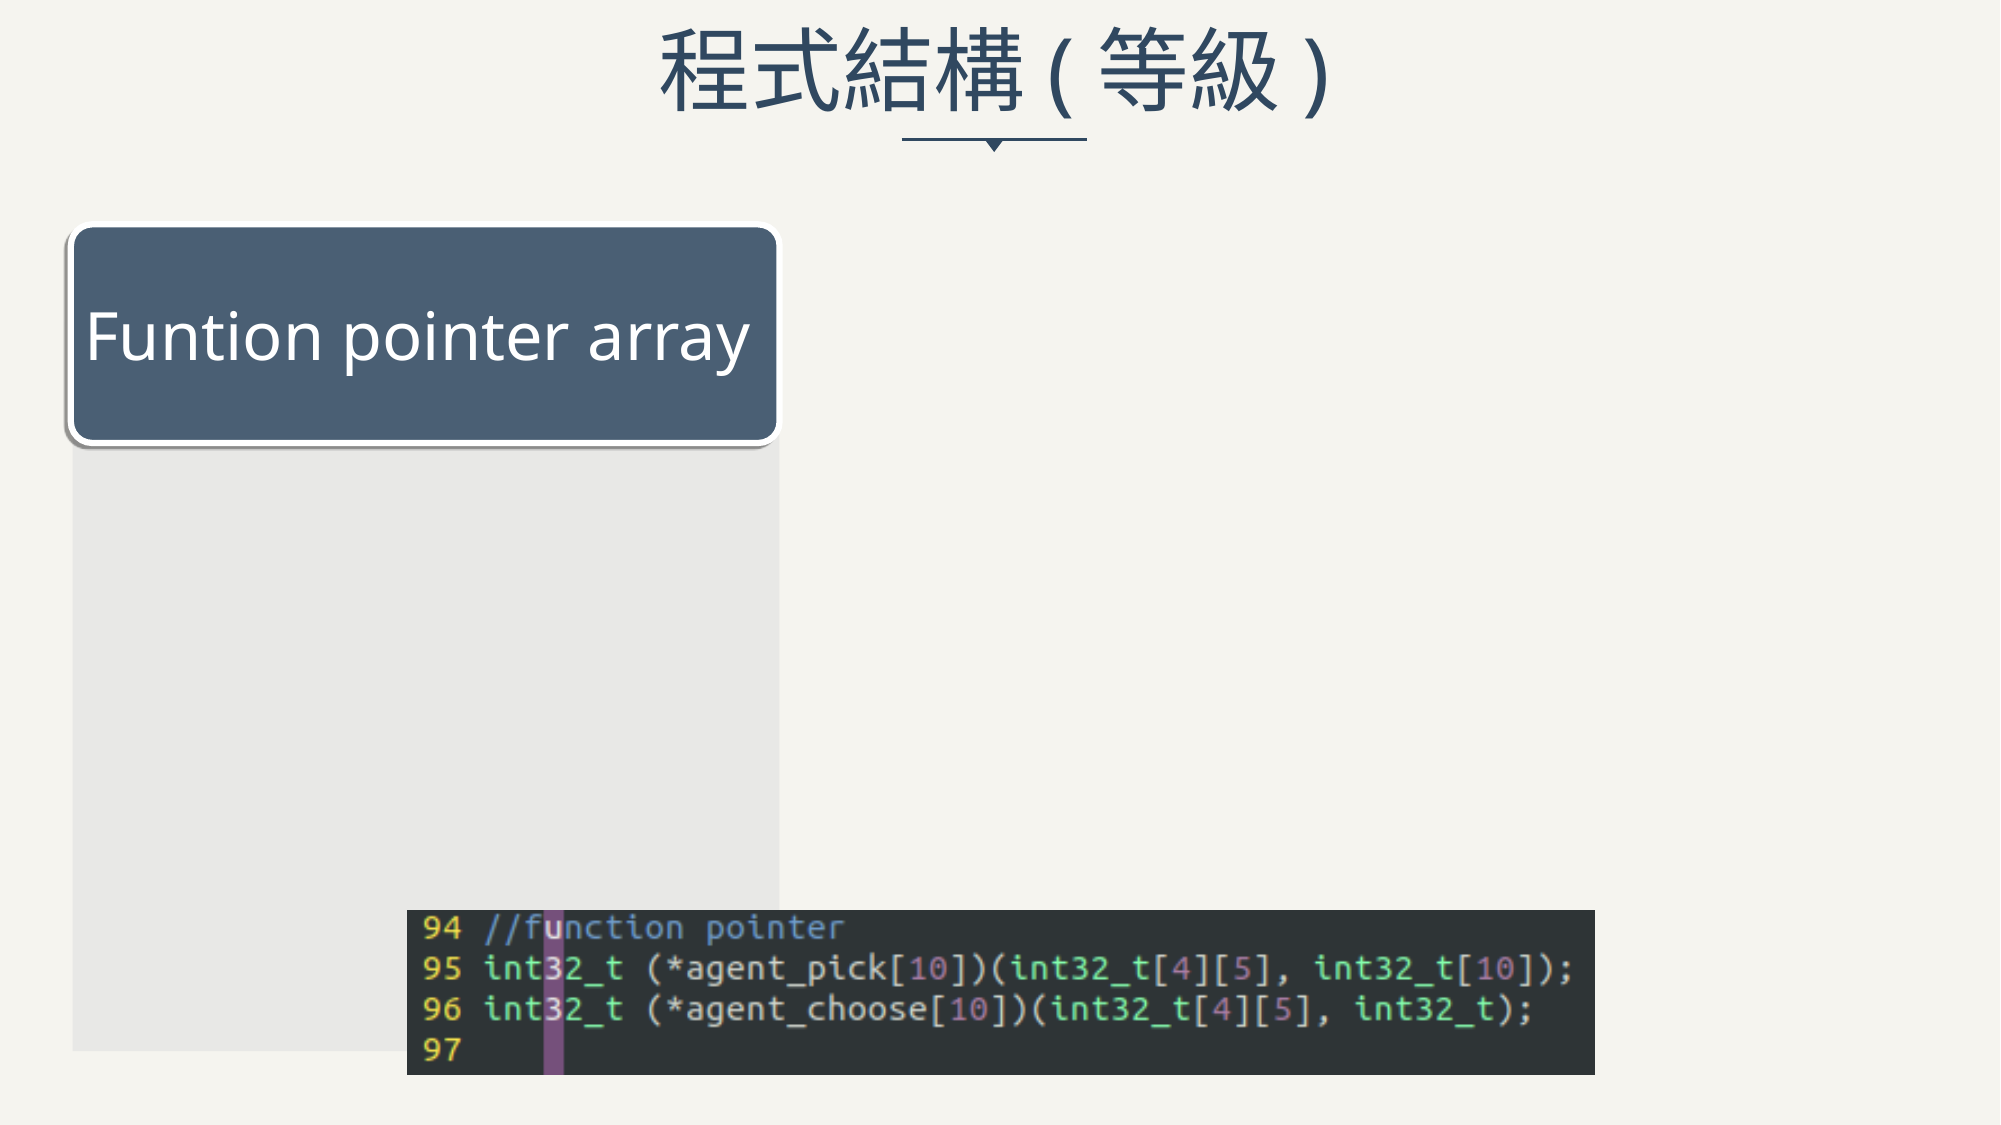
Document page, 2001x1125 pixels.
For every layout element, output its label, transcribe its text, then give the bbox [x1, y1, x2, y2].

text_box Funtion pointer array [69, 286, 766, 382]
text_box [70, 224, 780, 1052]
text_box 程式結構(等級) [644, 5, 1346, 130]
picture [407, 910, 1595, 1075]
